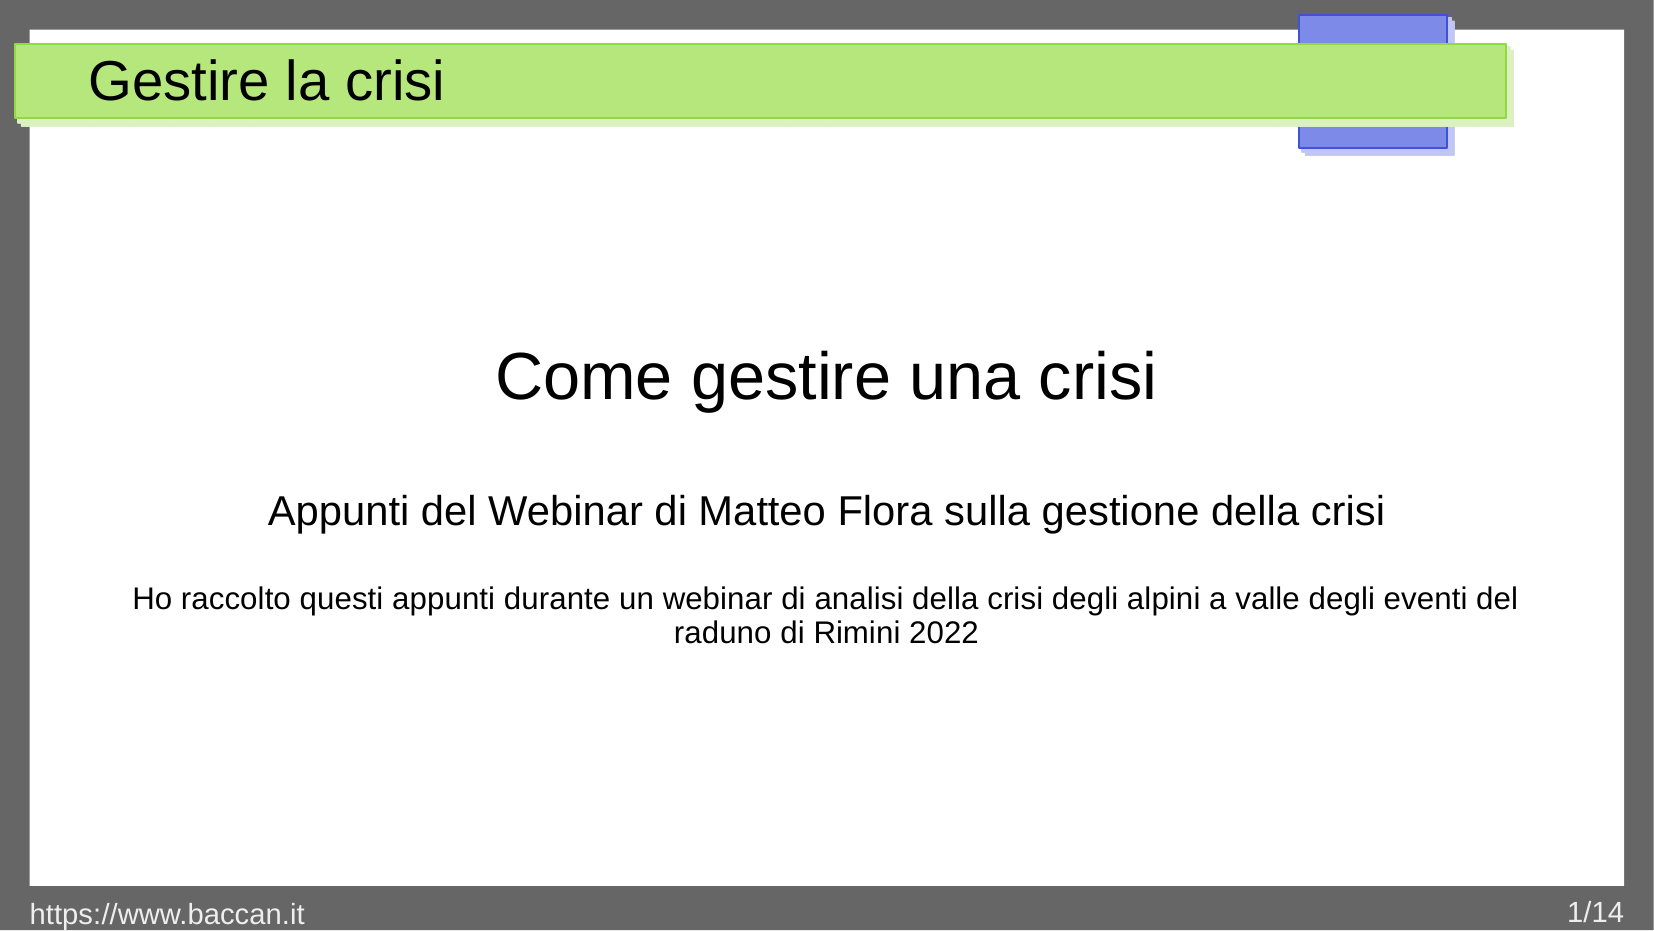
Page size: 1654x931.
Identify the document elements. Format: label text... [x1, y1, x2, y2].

subtitle Come gestire una crisi Appunti del Webinar di Matteo Flora sulla gestione della crisi Ho raccolto questi appunti durante un webinar di analisi della crisi degli alpini a valle degli eventi del raduno di Rimini 2022 [88, 177, 1565, 813]
title Gestire la crisi [88, 44, 1506, 119]
